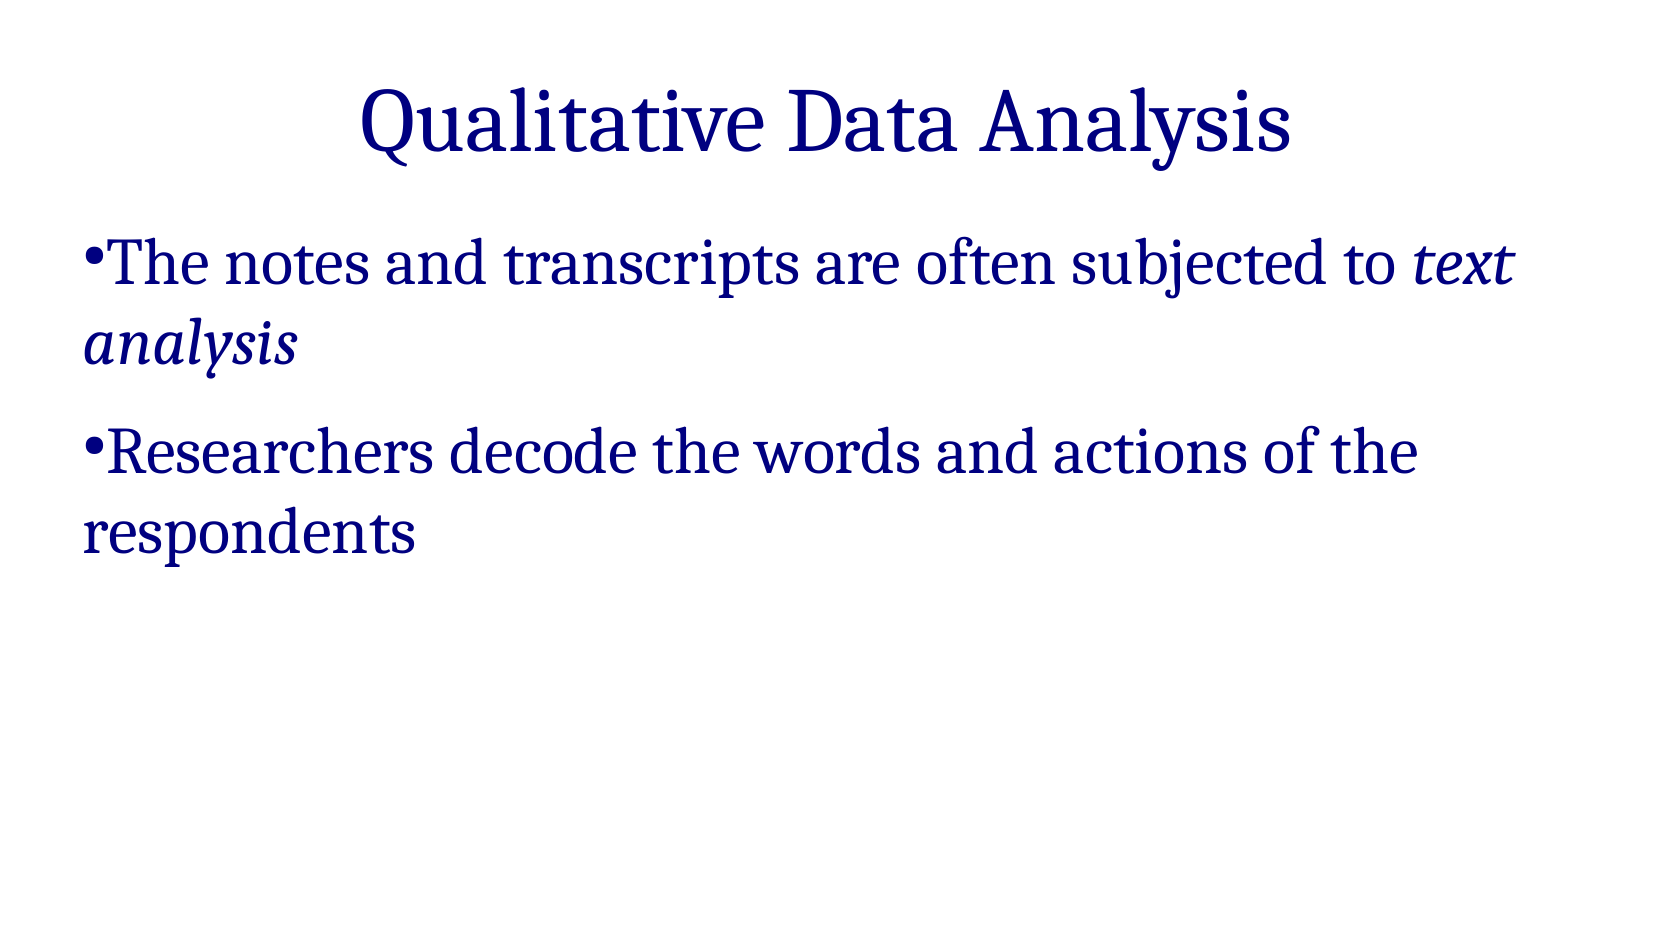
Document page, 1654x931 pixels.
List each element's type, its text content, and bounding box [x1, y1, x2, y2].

title Qualitative Data Analysis [82, 37, 1571, 193]
list The notes and transcripts are often subjected to text analysis Researchers decode the words and actions of the respondents [82, 217, 1571, 758]
